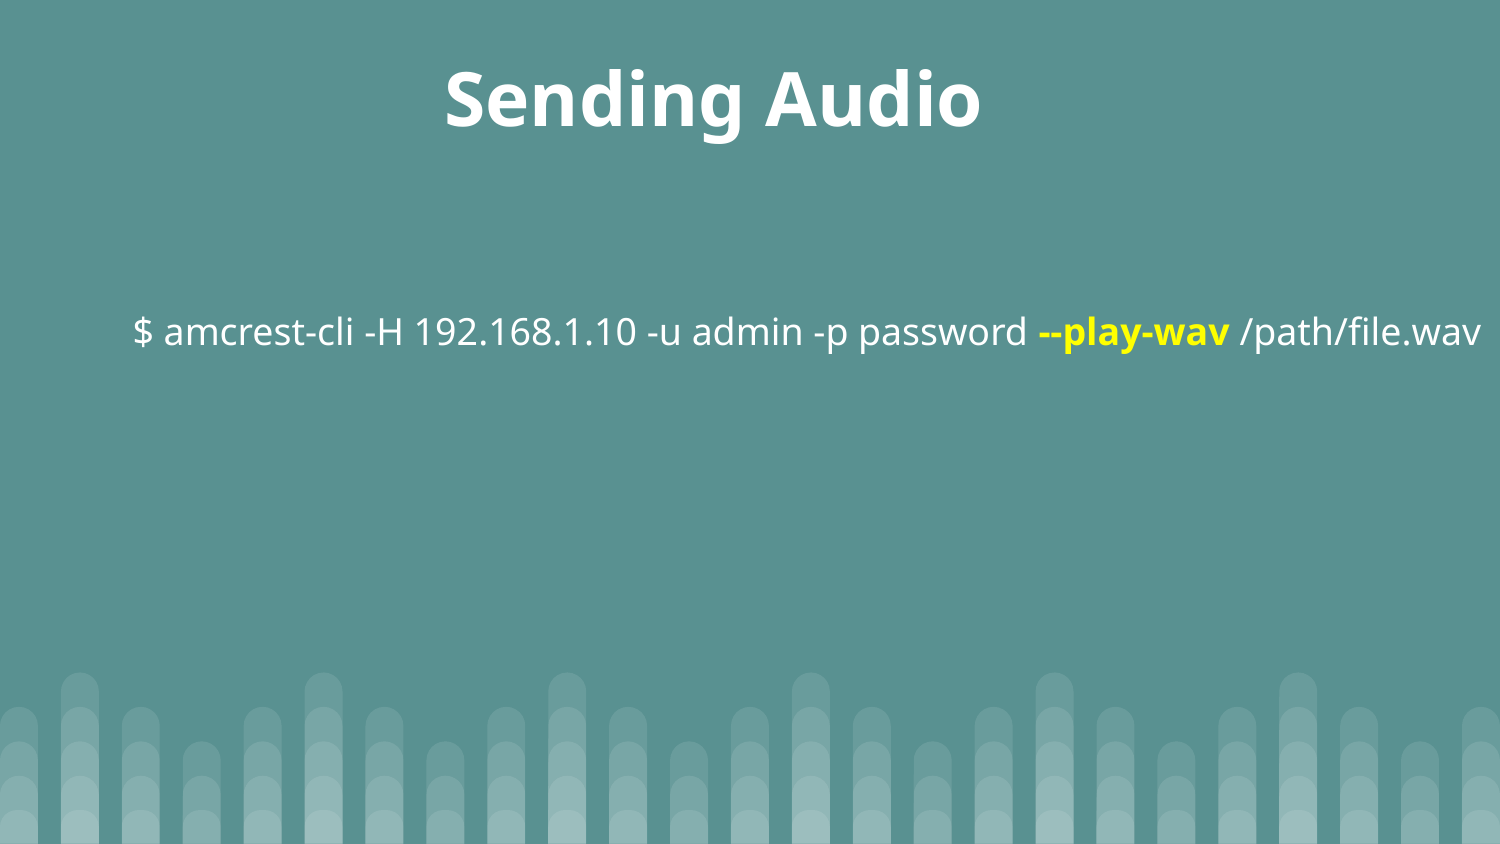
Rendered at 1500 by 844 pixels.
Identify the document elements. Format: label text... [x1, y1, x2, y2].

list $ amcrest-cli -H 192.168.1.10 -u admin -p password --play-wav /path/file.wav [117, 293, 1500, 740]
title Sending Audio [429, 15, 1198, 177]
